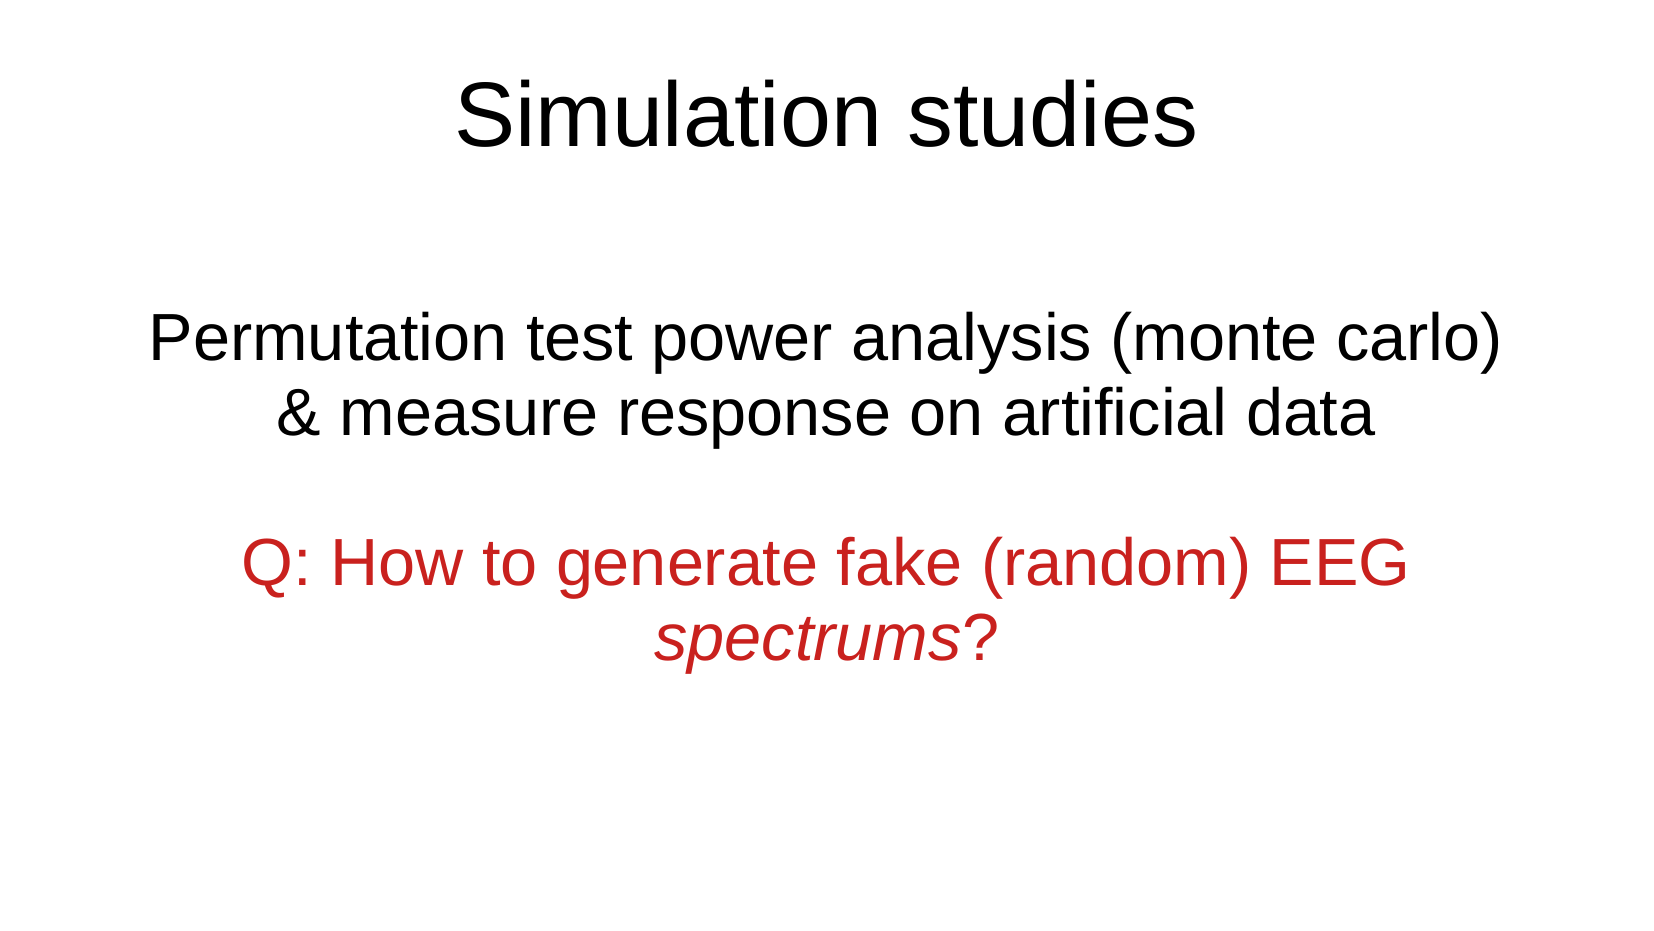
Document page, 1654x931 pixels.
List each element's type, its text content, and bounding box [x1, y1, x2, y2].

subtitle Permutation test power analysis (monte carlo) & measure response on artificial data Q: How to generate fake (random) EEG spectrums? [82, 217, 1571, 758]
title Simulation studies [82, 37, 1571, 193]
